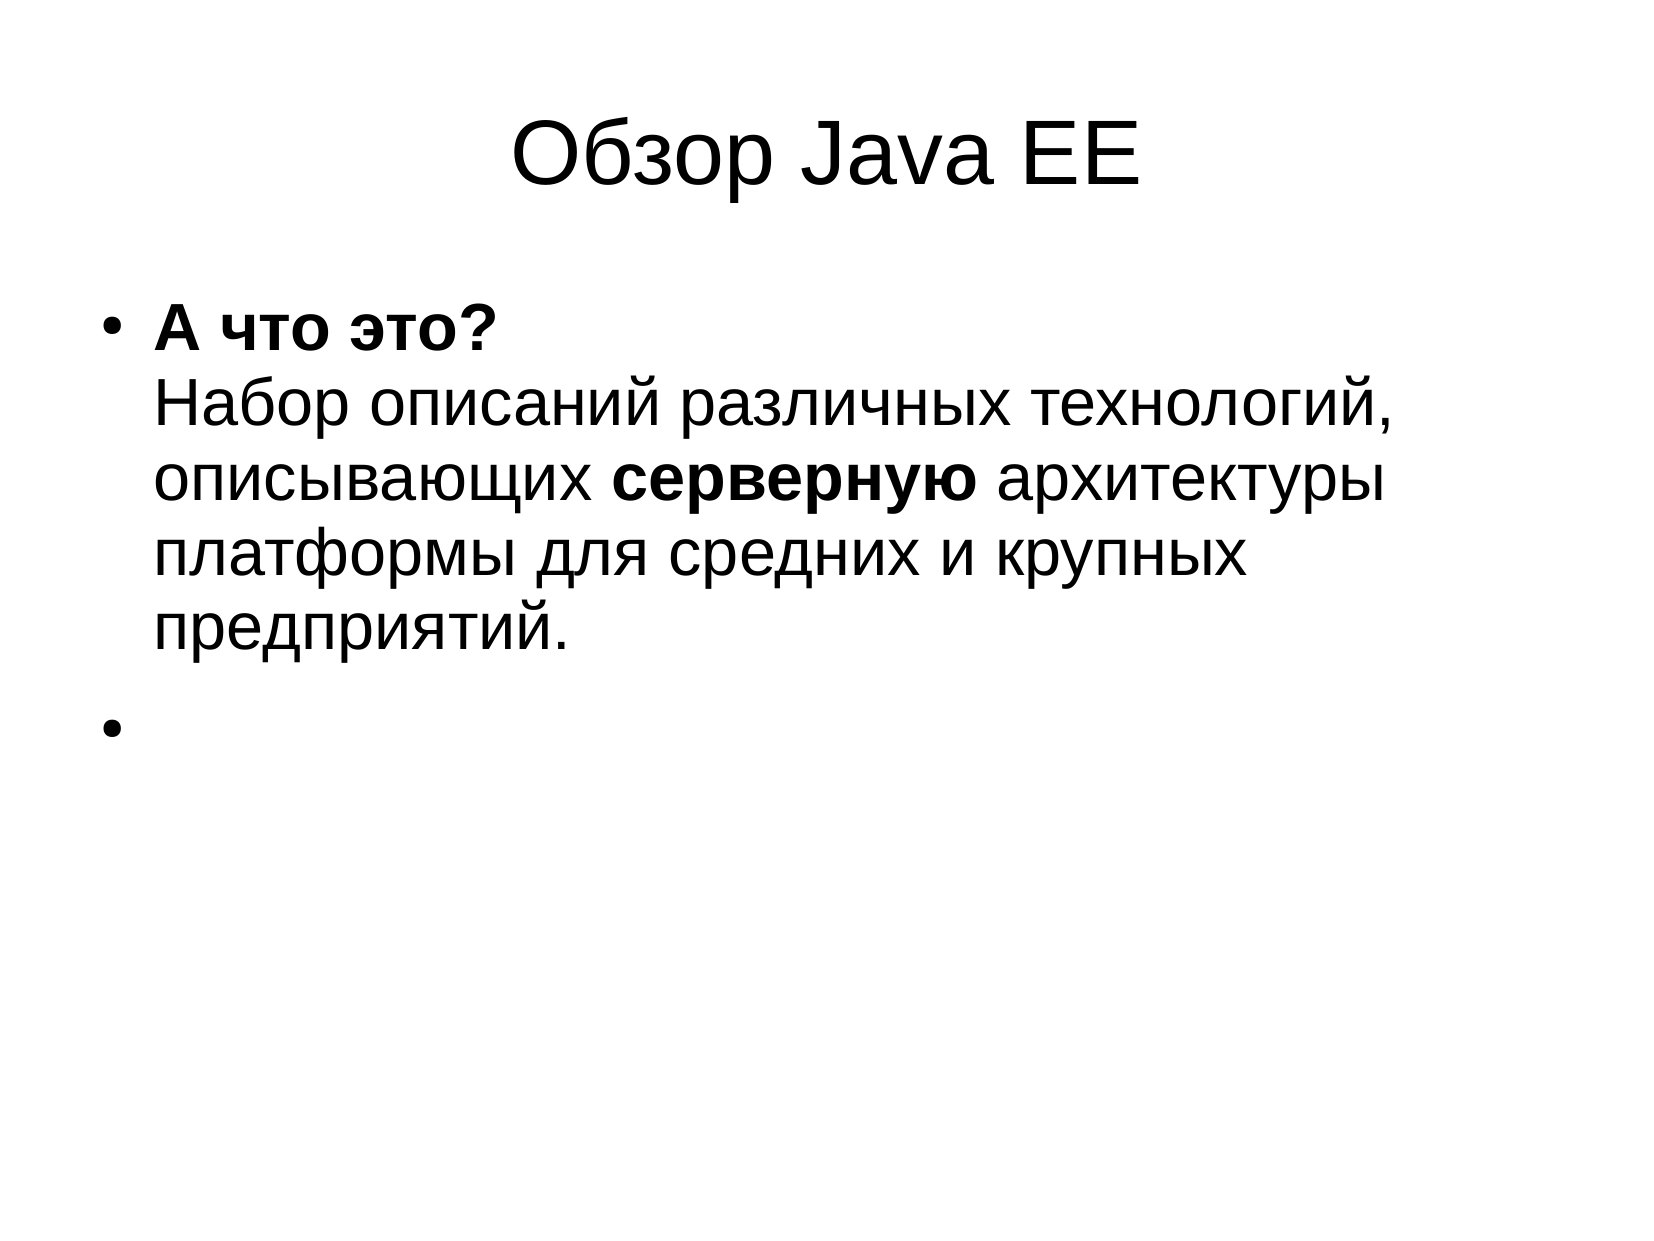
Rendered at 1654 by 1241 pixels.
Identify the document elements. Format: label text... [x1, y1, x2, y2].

list А что это? Набор описаний различных технологий, описывающих серверную архитектуры платформы для средних и крупных предприятий. [82, 290, 1571, 1010]
title Обзор Java EE [82, 49, 1571, 257]
